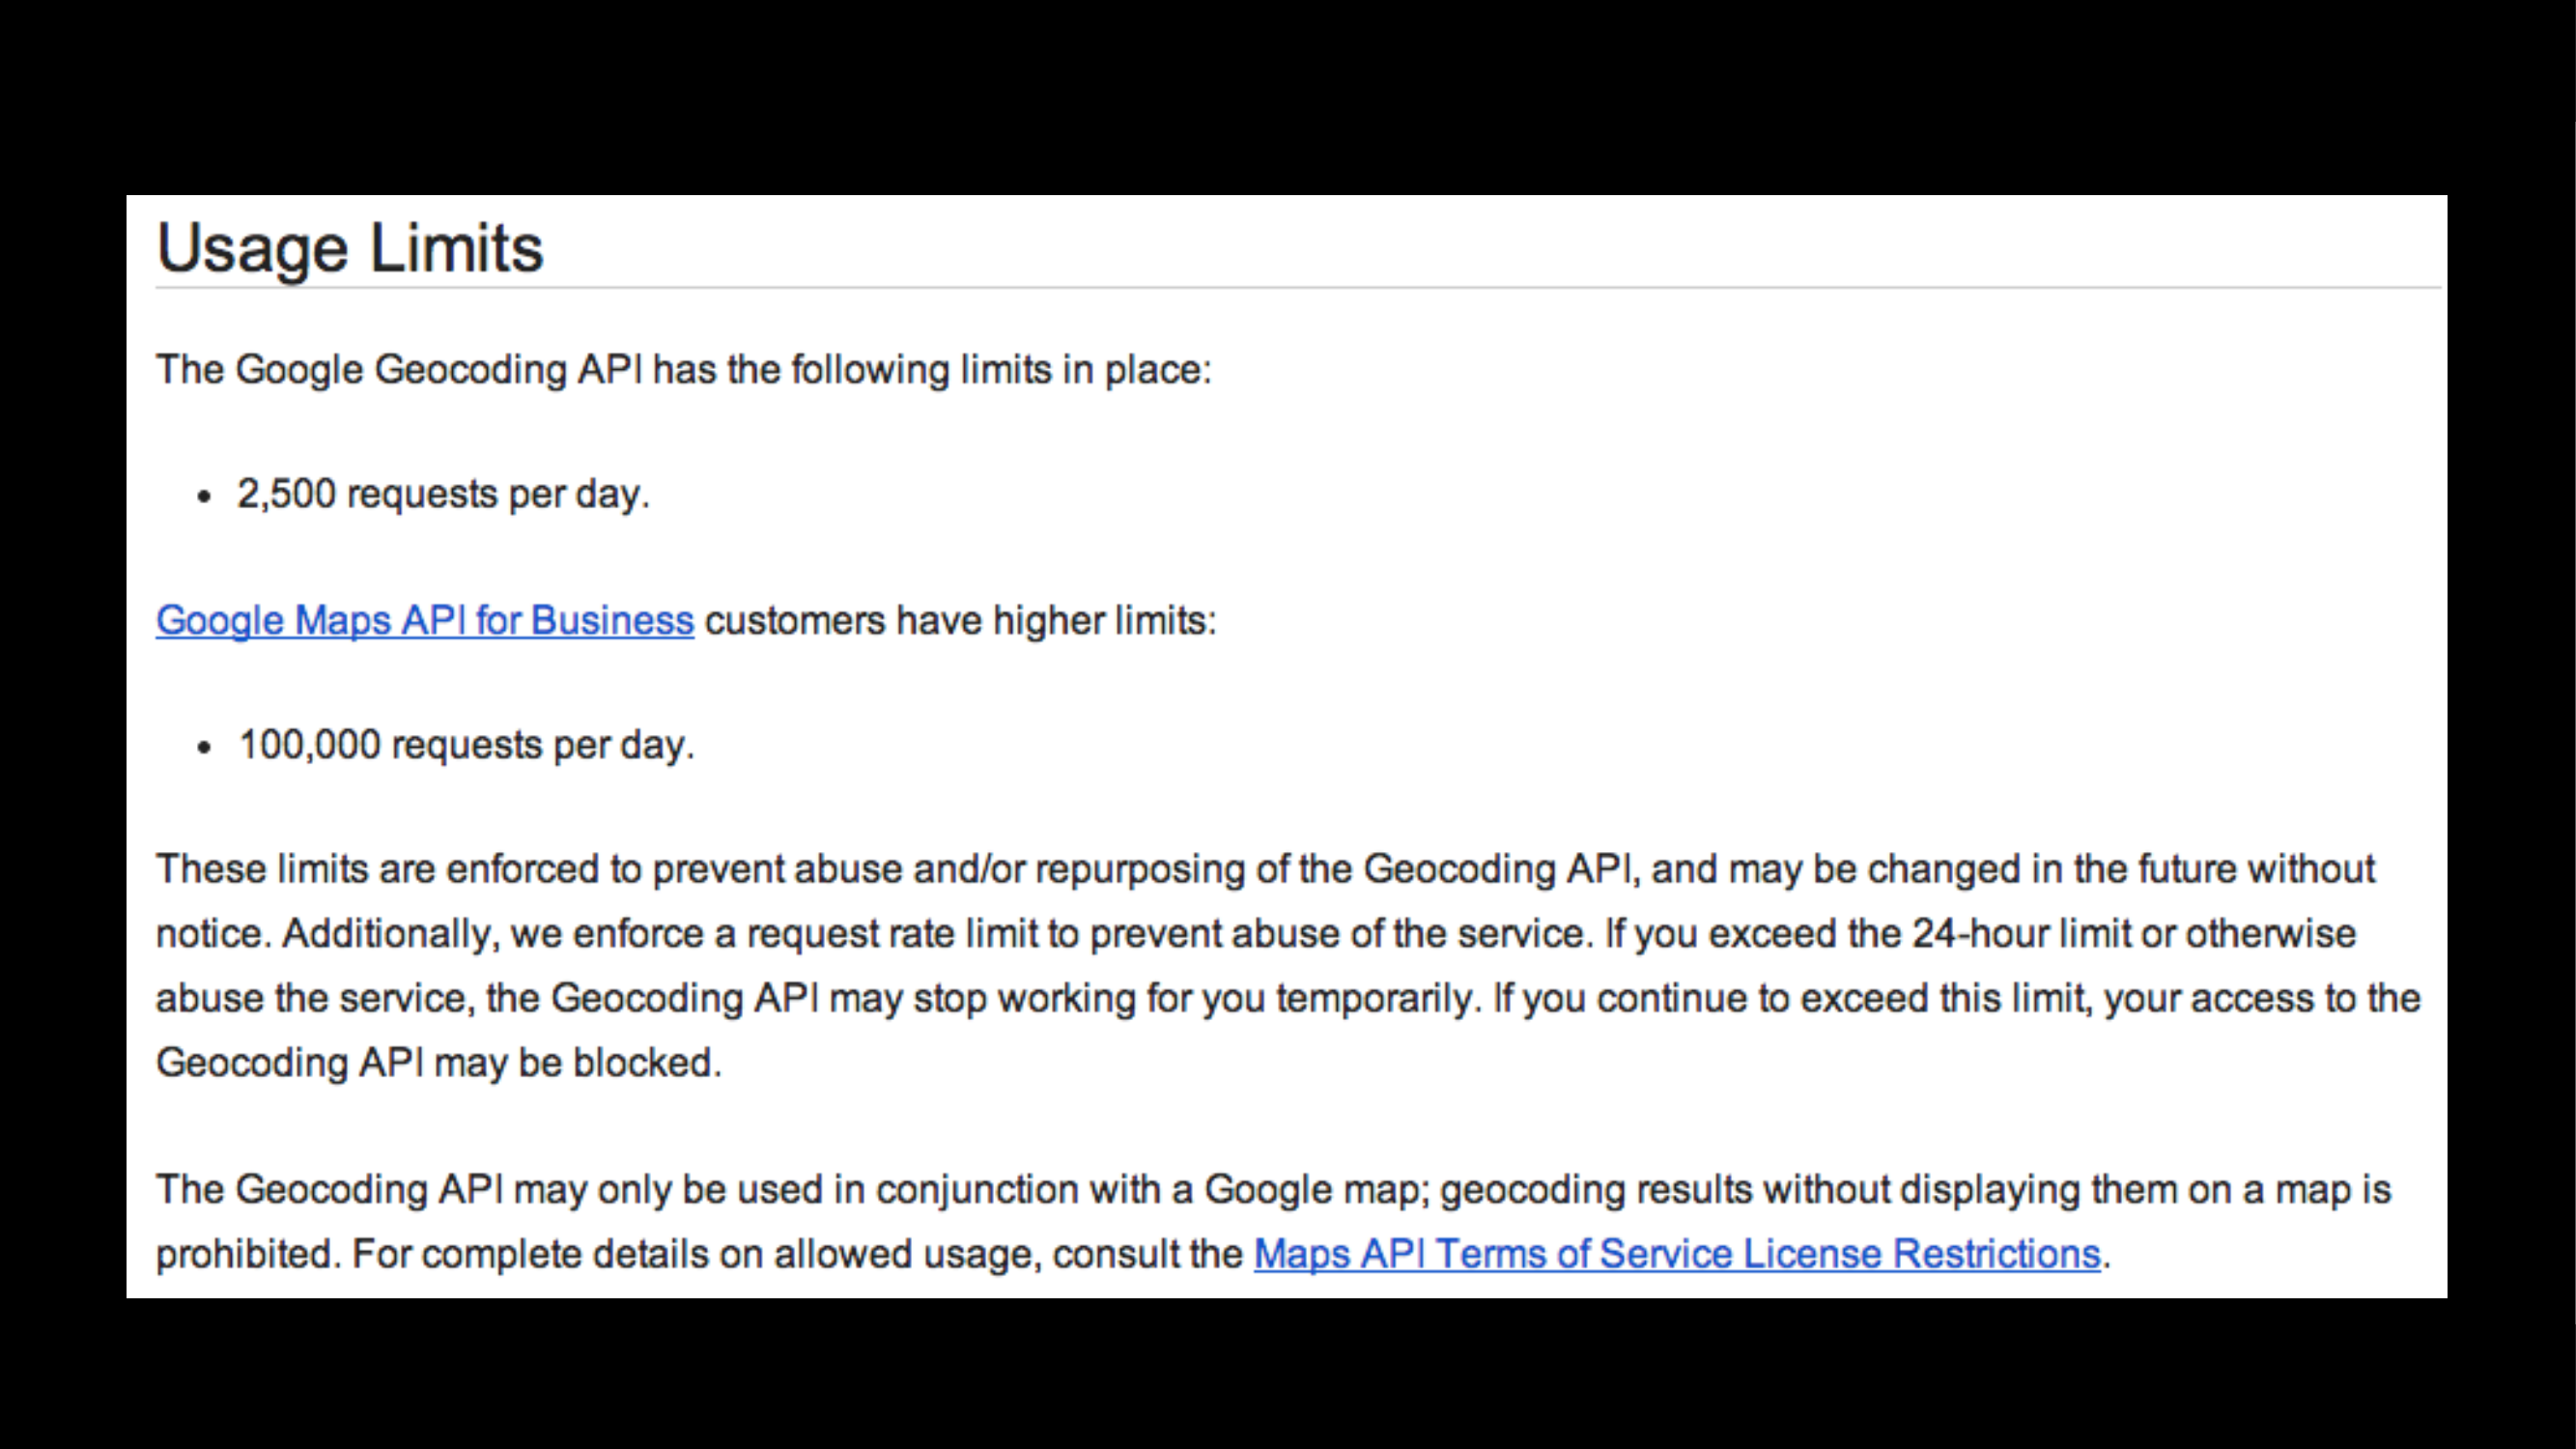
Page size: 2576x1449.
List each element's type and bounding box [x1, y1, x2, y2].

picture [127, 195, 2448, 1298]
